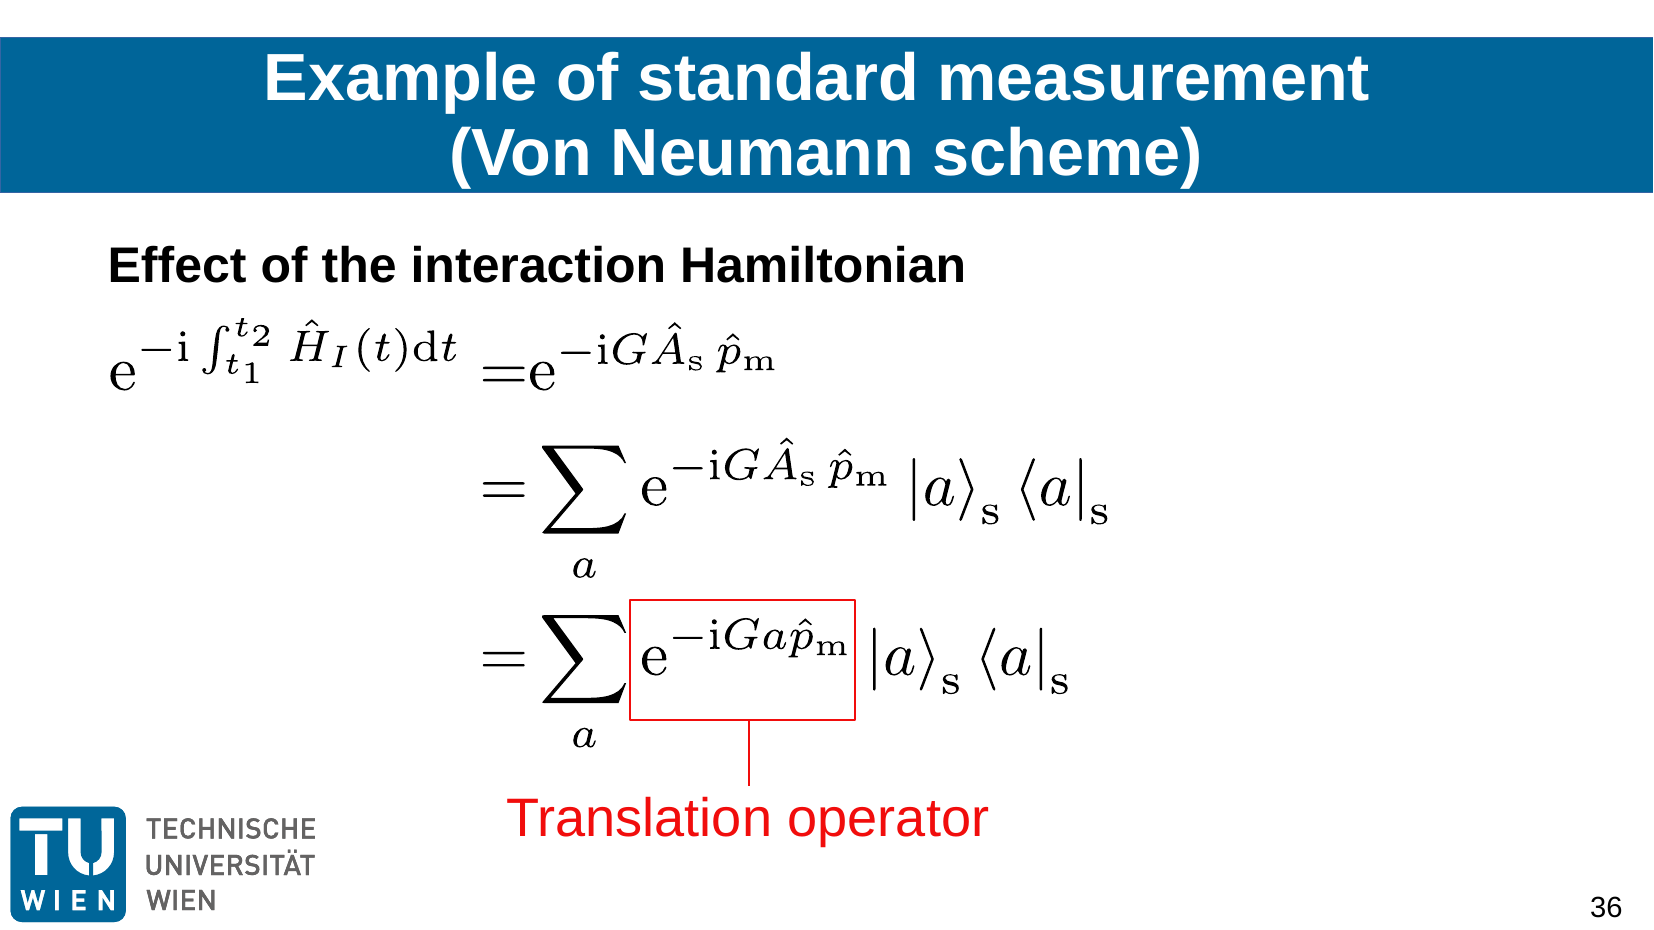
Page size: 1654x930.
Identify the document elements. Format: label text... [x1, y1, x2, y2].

title Example of standard measurement (Von Neumann scheme) [0, 37, 1653, 193]
text_box Translation operator [491, 779, 1006, 856]
picture [631, 601, 854, 719]
picture [98, 318, 1302, 780]
list Effect of the interaction Hamiltonian [107, 236, 1186, 311]
